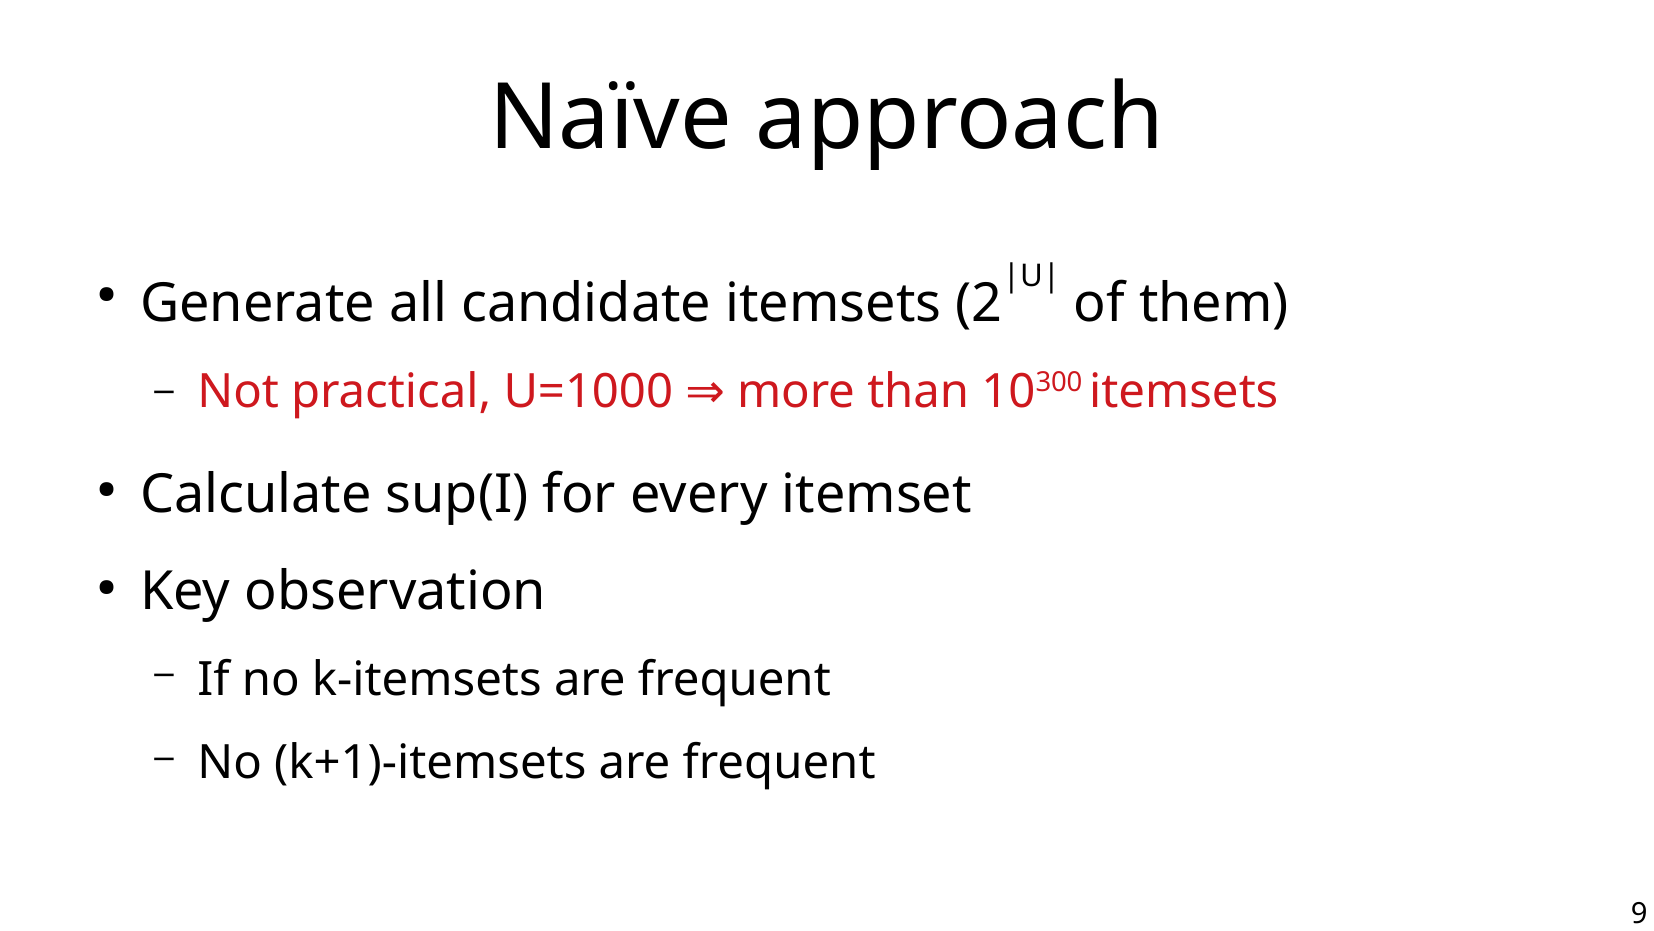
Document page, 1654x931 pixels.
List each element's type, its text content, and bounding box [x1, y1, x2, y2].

title Naïve approach [82, 1, 1571, 226]
list Generate all candidate itemsets (2|U| of them) Not practical, U=1000 ⇒ more than 10300 itemsets Calculate sup(I) for every itemset Key observation If no k-itemsets are frequent No (k+1)-itemsets are frequent [82, 253, 1571, 793]
